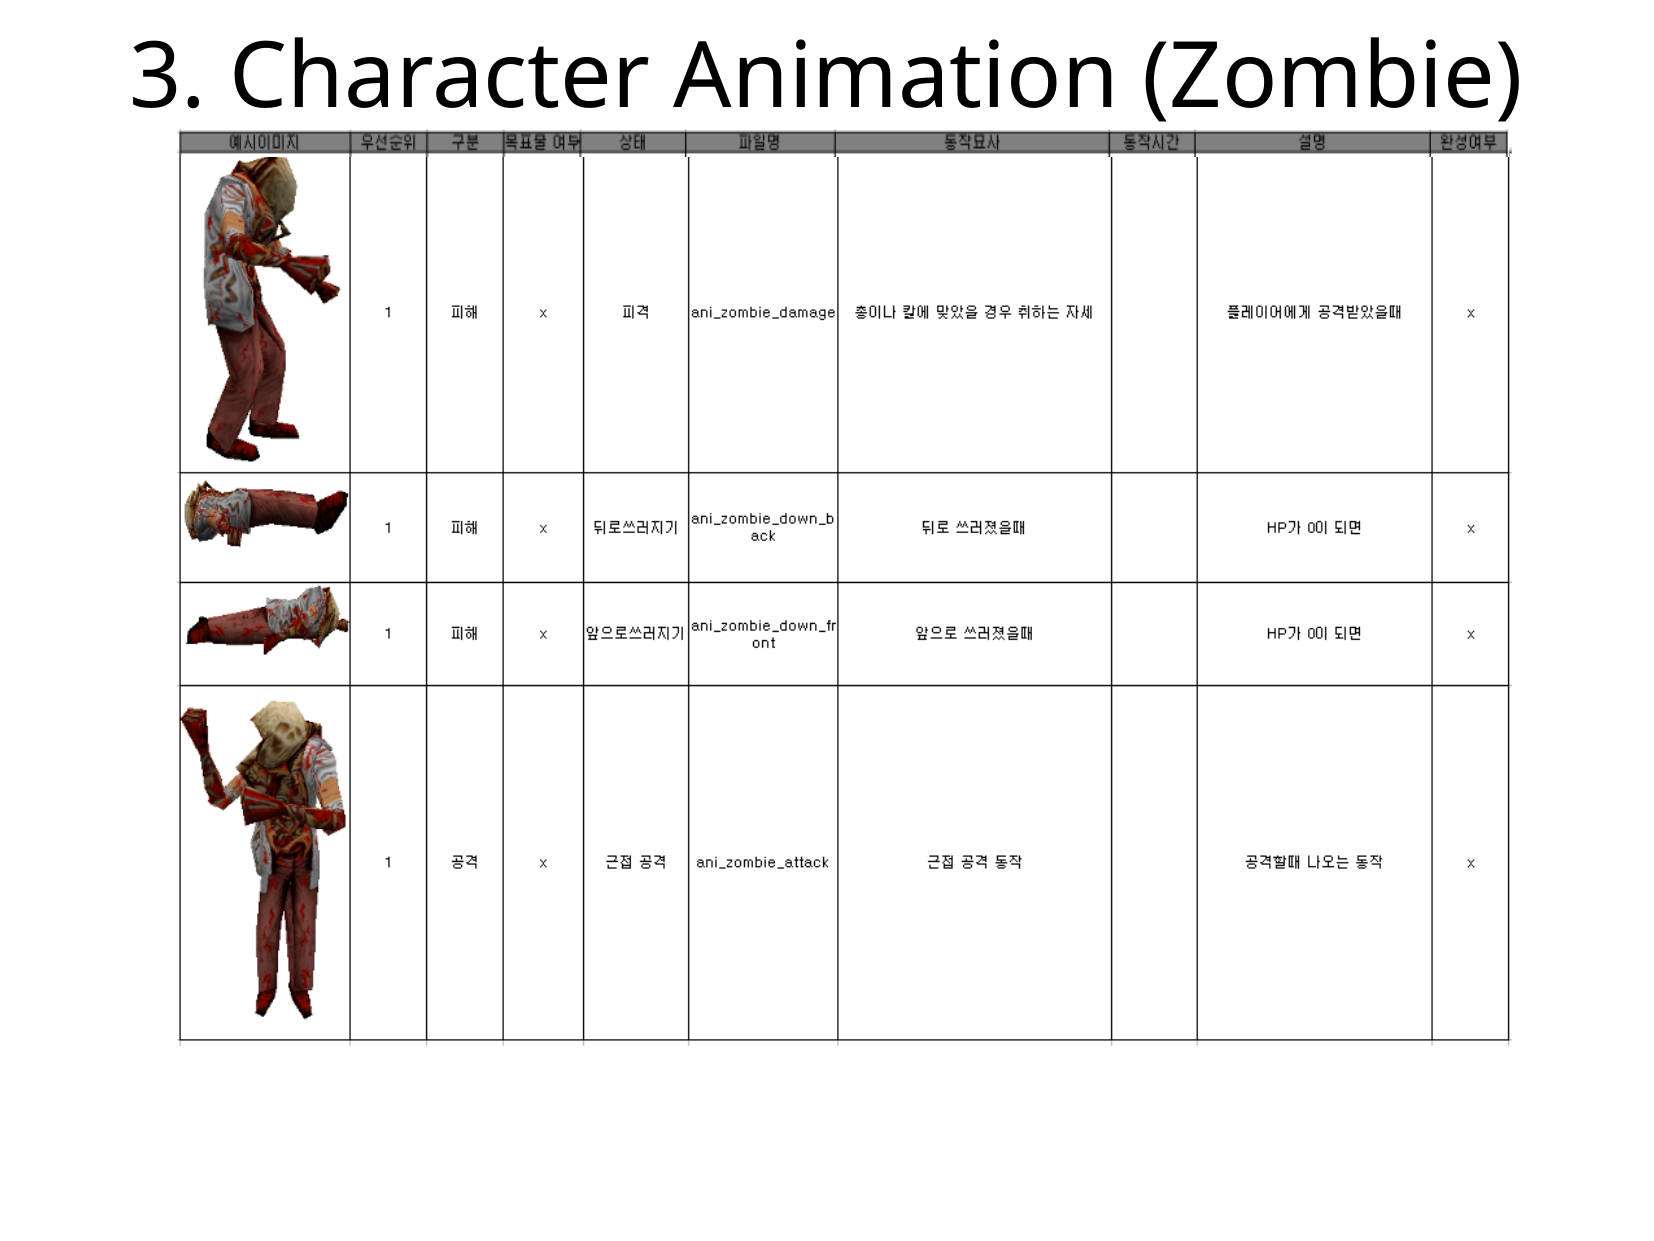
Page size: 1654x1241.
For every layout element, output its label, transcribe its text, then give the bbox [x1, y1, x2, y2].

title 3. Character Animation (Zombie) [82, 13, 1571, 130]
picture [177, 129, 1512, 1046]
